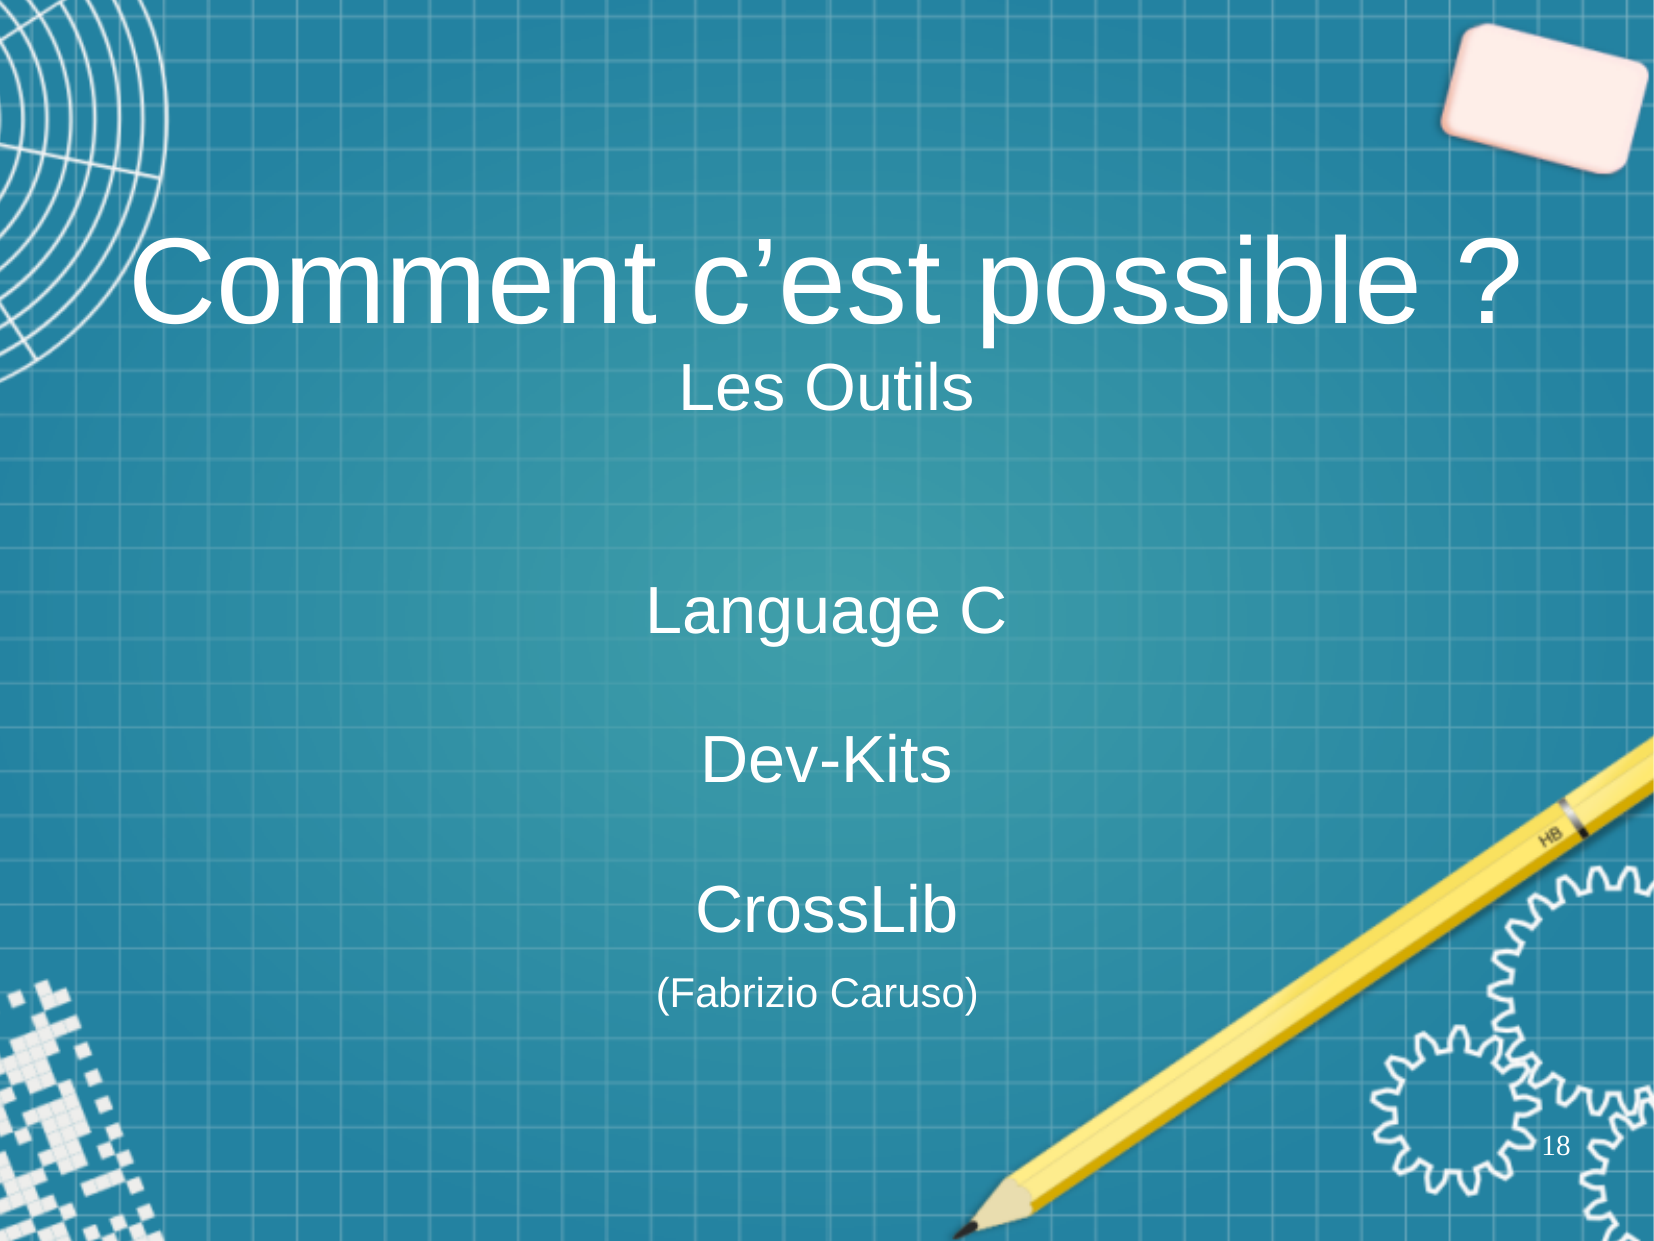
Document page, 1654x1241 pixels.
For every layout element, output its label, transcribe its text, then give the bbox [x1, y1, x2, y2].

subtitle Language C Dev-Kits CrossLib (Fabrizio Caruso) [82, 496, 1571, 1099]
picture [0, 0, 1654, 1241]
title Comment c’est possible ? Les Outils [82, 177, 1571, 461]
